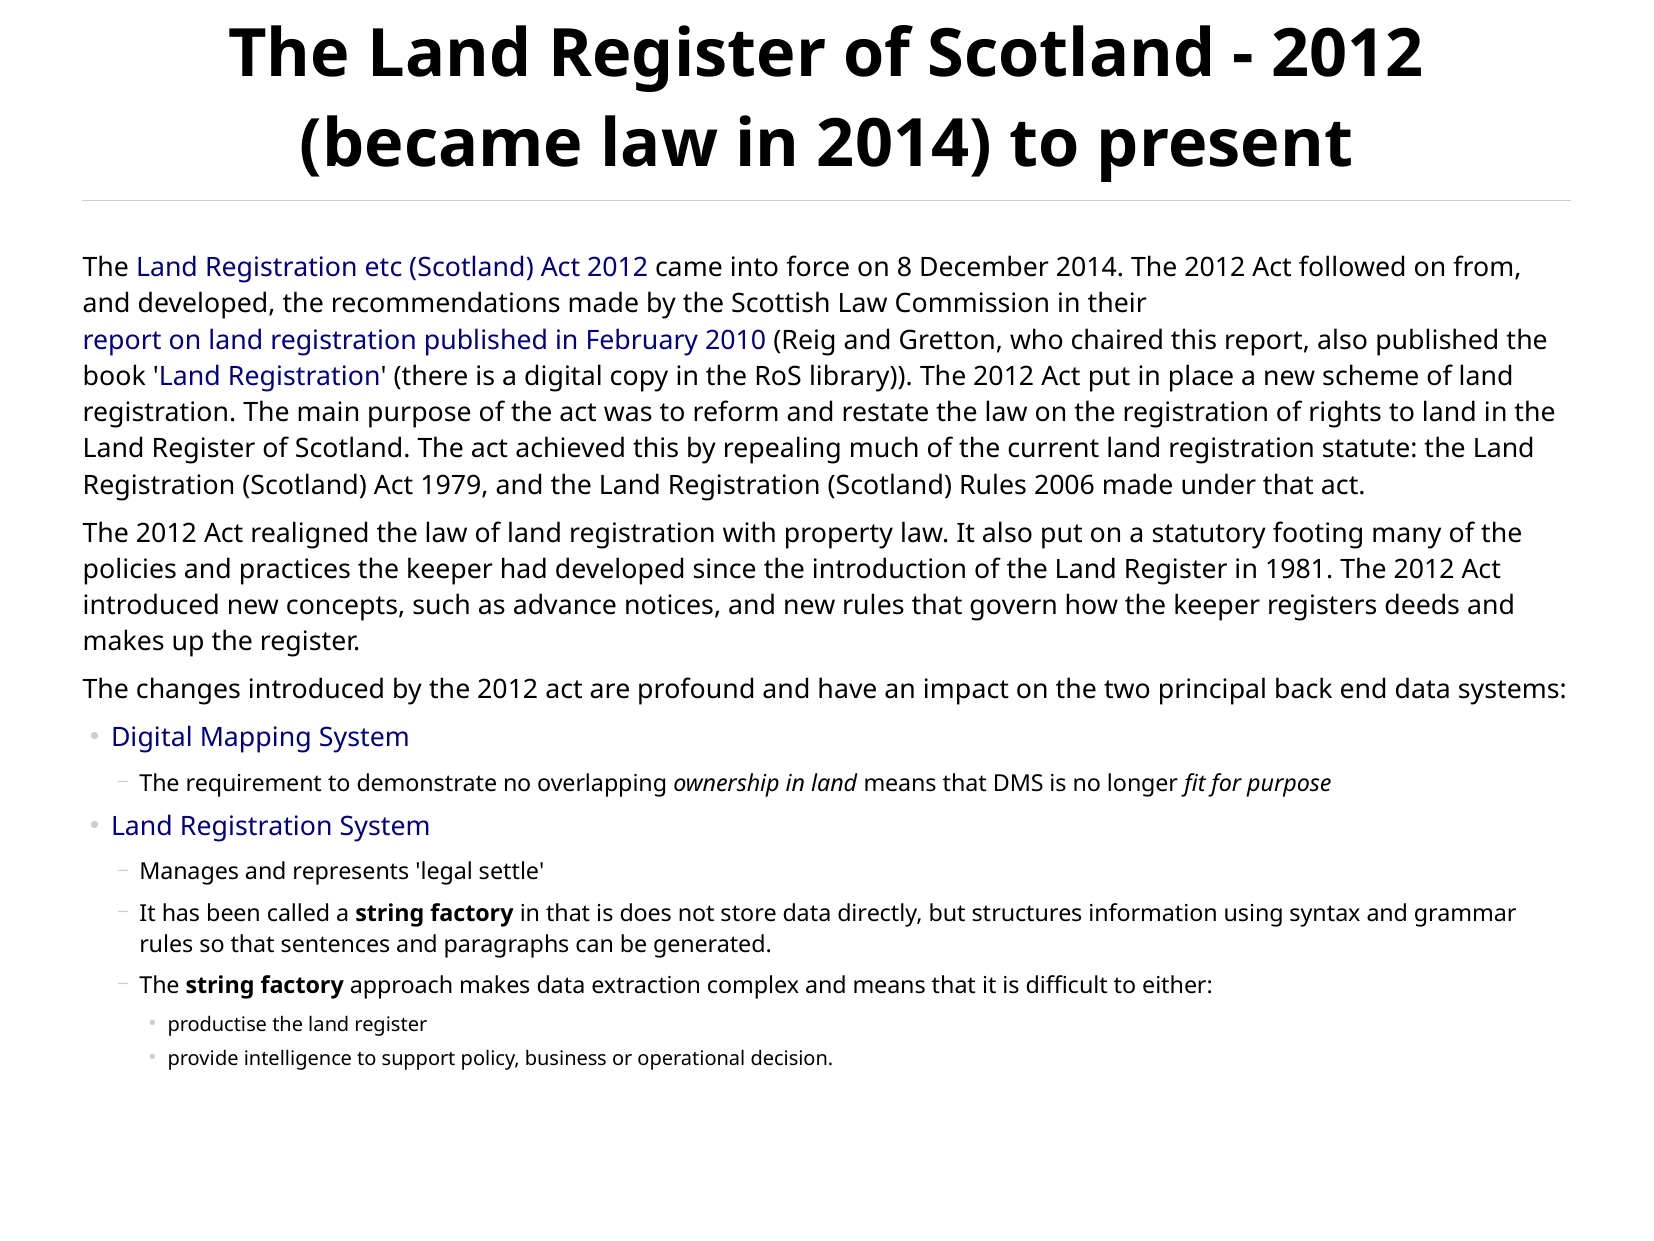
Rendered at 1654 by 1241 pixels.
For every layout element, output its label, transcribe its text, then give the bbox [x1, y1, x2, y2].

list The Land Registration etc (Scotland) Act 2012 came into force on 8 December 2014. The 2012 Act followed on from, and developed, the recommendations made by the Scottish Law Commission in their report on land registration published in February 2010 (Reig and Gretton, who chaired this report, also published the book 'Land Registration' (there is a digital copy in the RoS library)). The 2012 Act put in place a new scheme of land registration. The main purpose of the act was to reform and restate the law on the registration of rights to land in the Land Register of Scotland. The act achieved this by repealing much of the current land registration statute: the Land Registration (Scotland) Act 1979, and the Land Registration (Scotland) Rules 2006 made under that act. The 2012 Act realigned the law of land registration with property law. It also put on a statutory footing many of the policies and practices the keeper had developed since the introduction of the Land Register in 1981. The 2012 Act introduced new concepts, such as advance notices, and new rules that govern how the keeper registers deeds and makes up the register. The changes introduced by the 2012 act are profound and have an impact on the two principal back end data systems: Digital Mapping System The requirement to demonstrate no overlapping ownership in land means that DMS is no longer fit for purpose Land Registration System Manages and represents 'legal settle' It has been called a string factory in that is does not store data directly, but structures information using syntax and grammar rules so that sentences and paragraphs can be generated. The string factory approach makes data extraction complex and means that it is difficult to either: productise the land register provide intelligence to support policy, business or operational decision. [82, 248, 1571, 1111]
title The Land Register of Scotland - 2012 (became law in 2014) to present [82, 25, 1571, 166]
